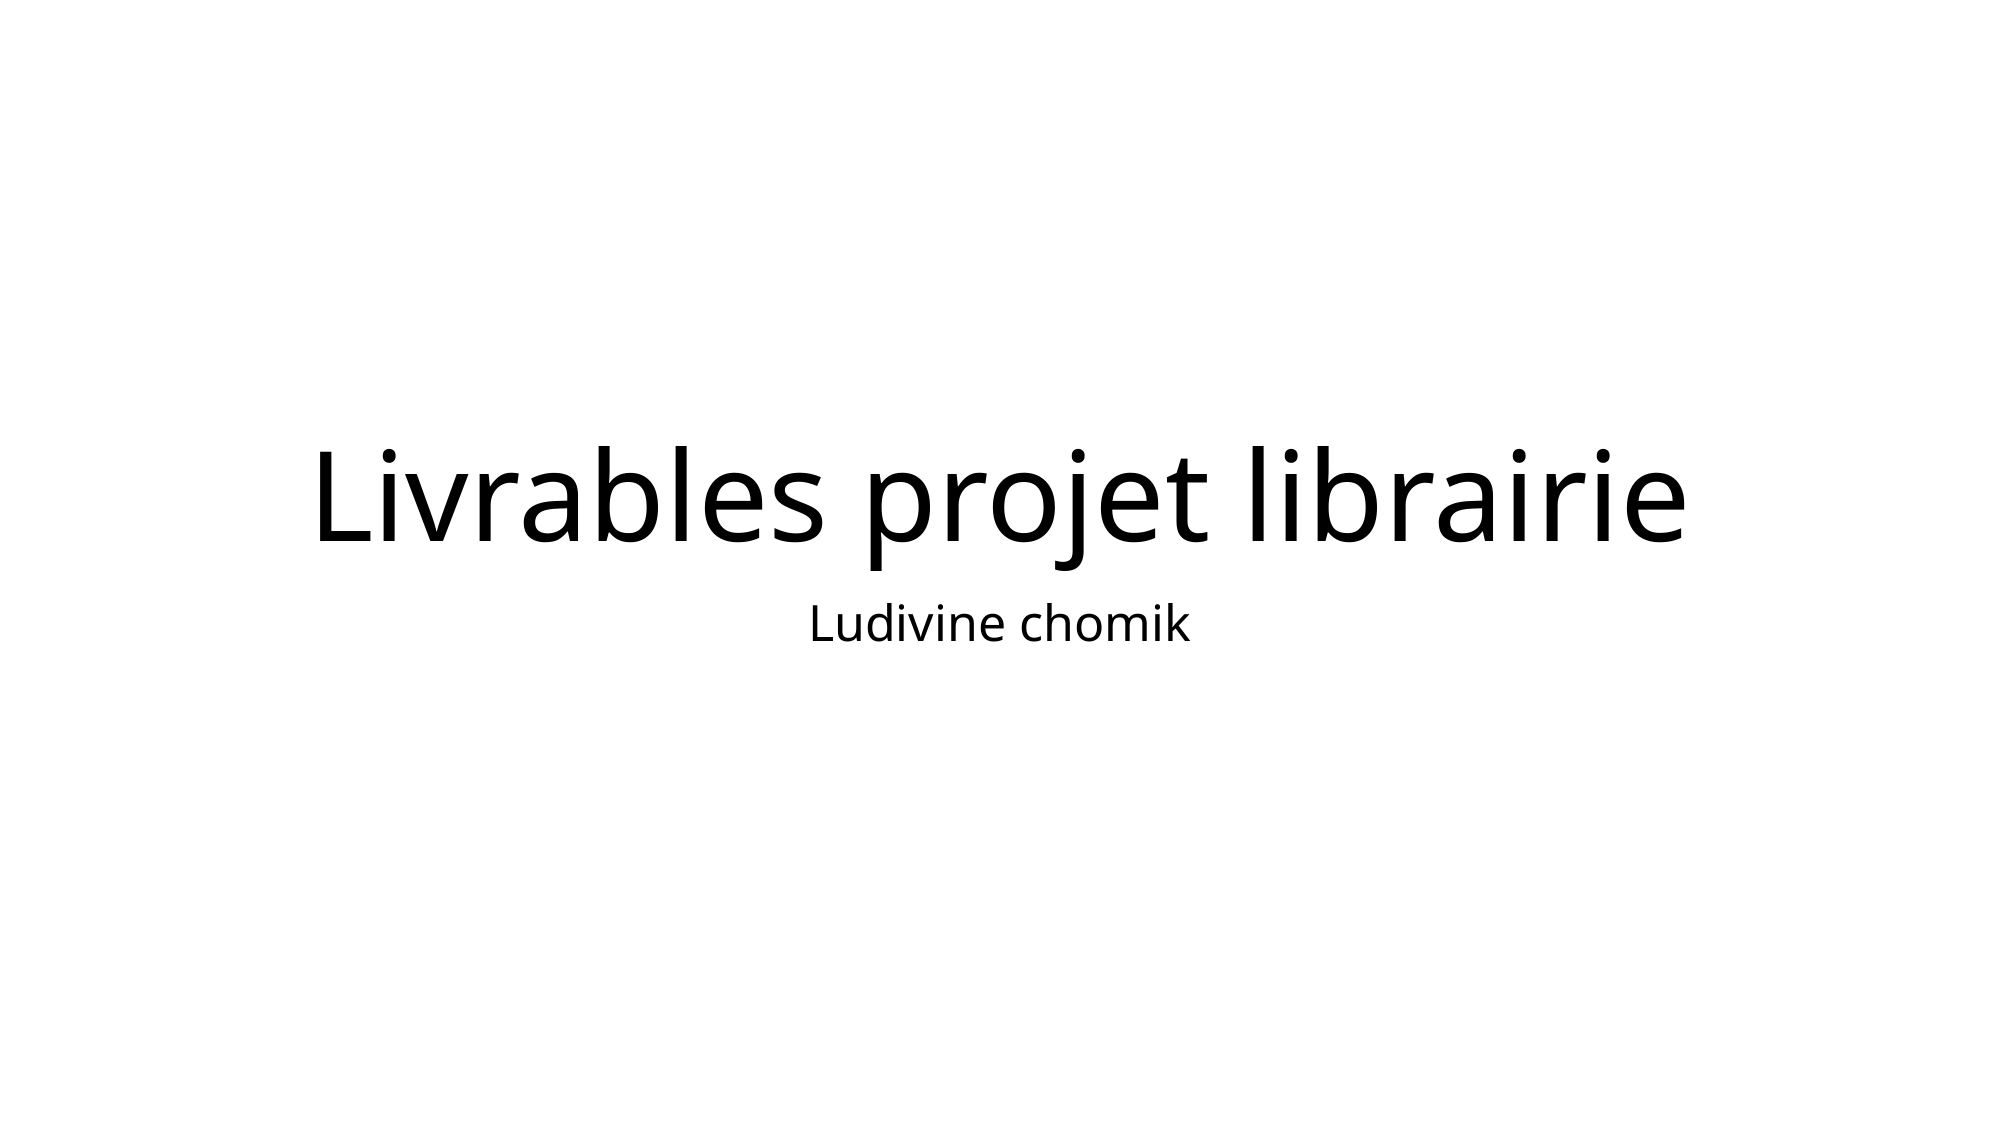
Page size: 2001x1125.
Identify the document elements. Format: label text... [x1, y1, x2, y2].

subtitle Ludivine chomik [249, 590, 1750, 863]
title Livrables projet librairie [249, 184, 1750, 576]
